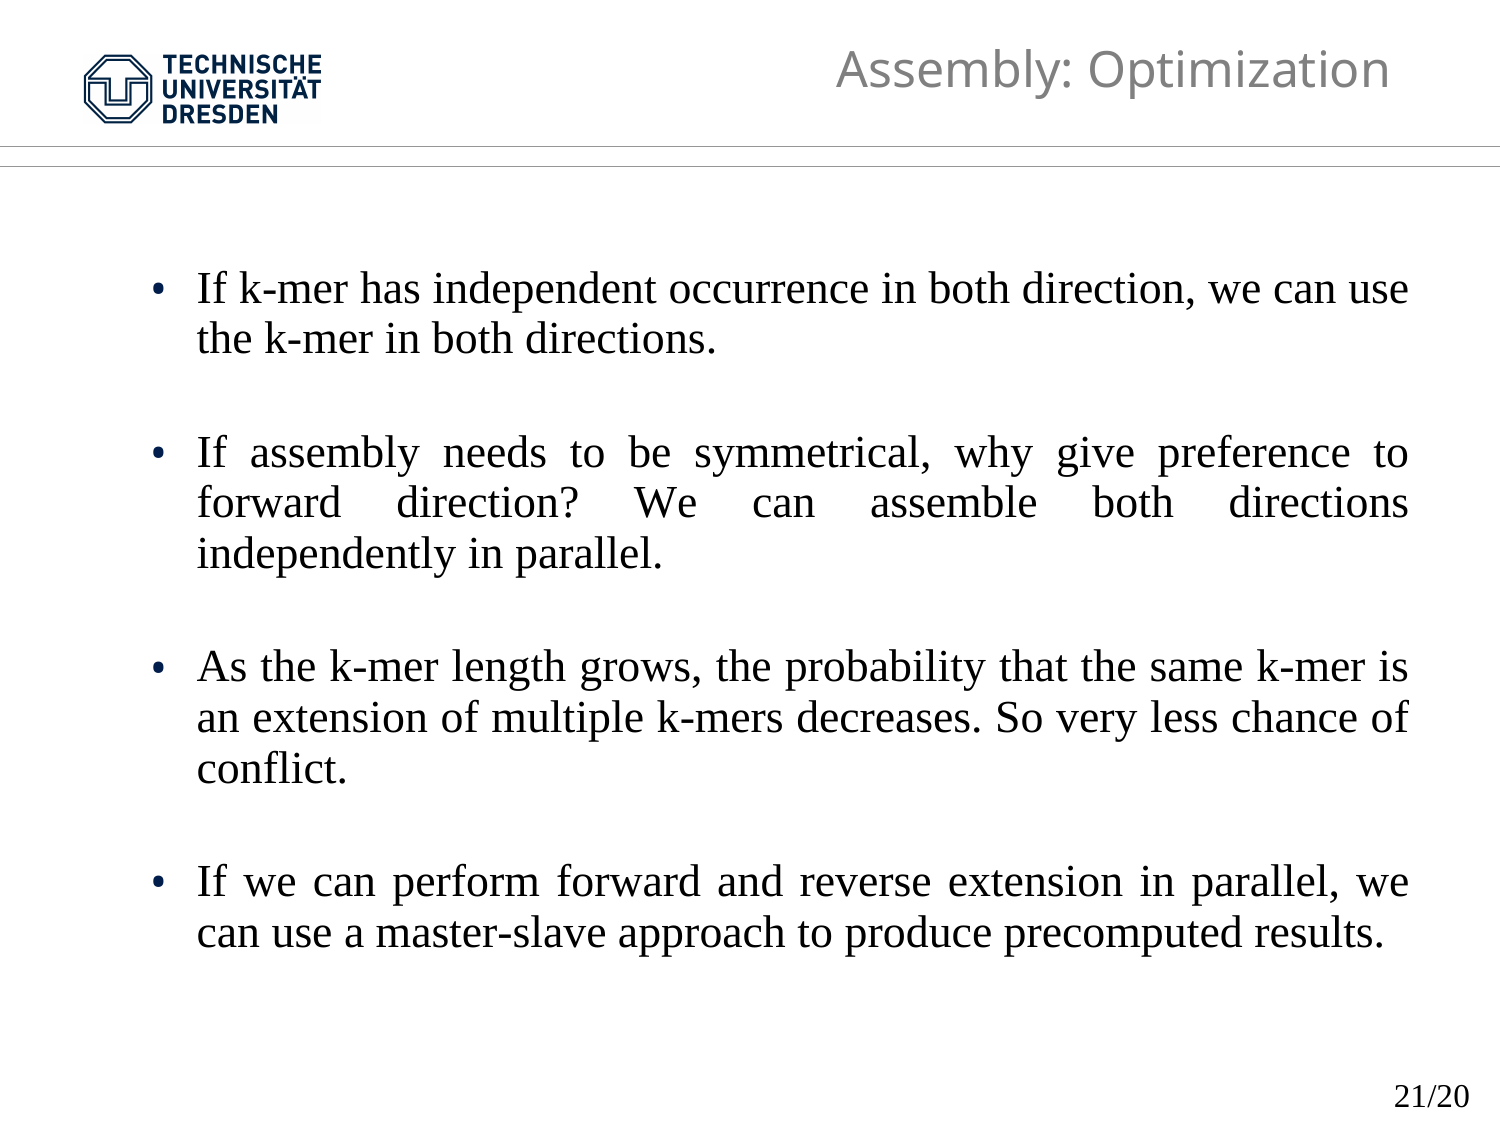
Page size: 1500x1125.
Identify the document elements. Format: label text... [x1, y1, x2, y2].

picture [83, 54, 321, 124]
text_box If k-mer has independent occurrence in both direction, we can use the k-mer in both directions. If assembly needs to be symmetrical, why give preference to forward direction? We can assemble both directions independently in parallel. As the k-mer length grows, the probability that the same k-mer is an extension of multiple k-mers decreases. So very less chance of conflict. If we can perform forward and reverse extension in parallel, we can use a master-slave approach to produce precomputed results. [60, 254, 1426, 1107]
title Assembly: Optimization [501, 0, 1392, 136]
